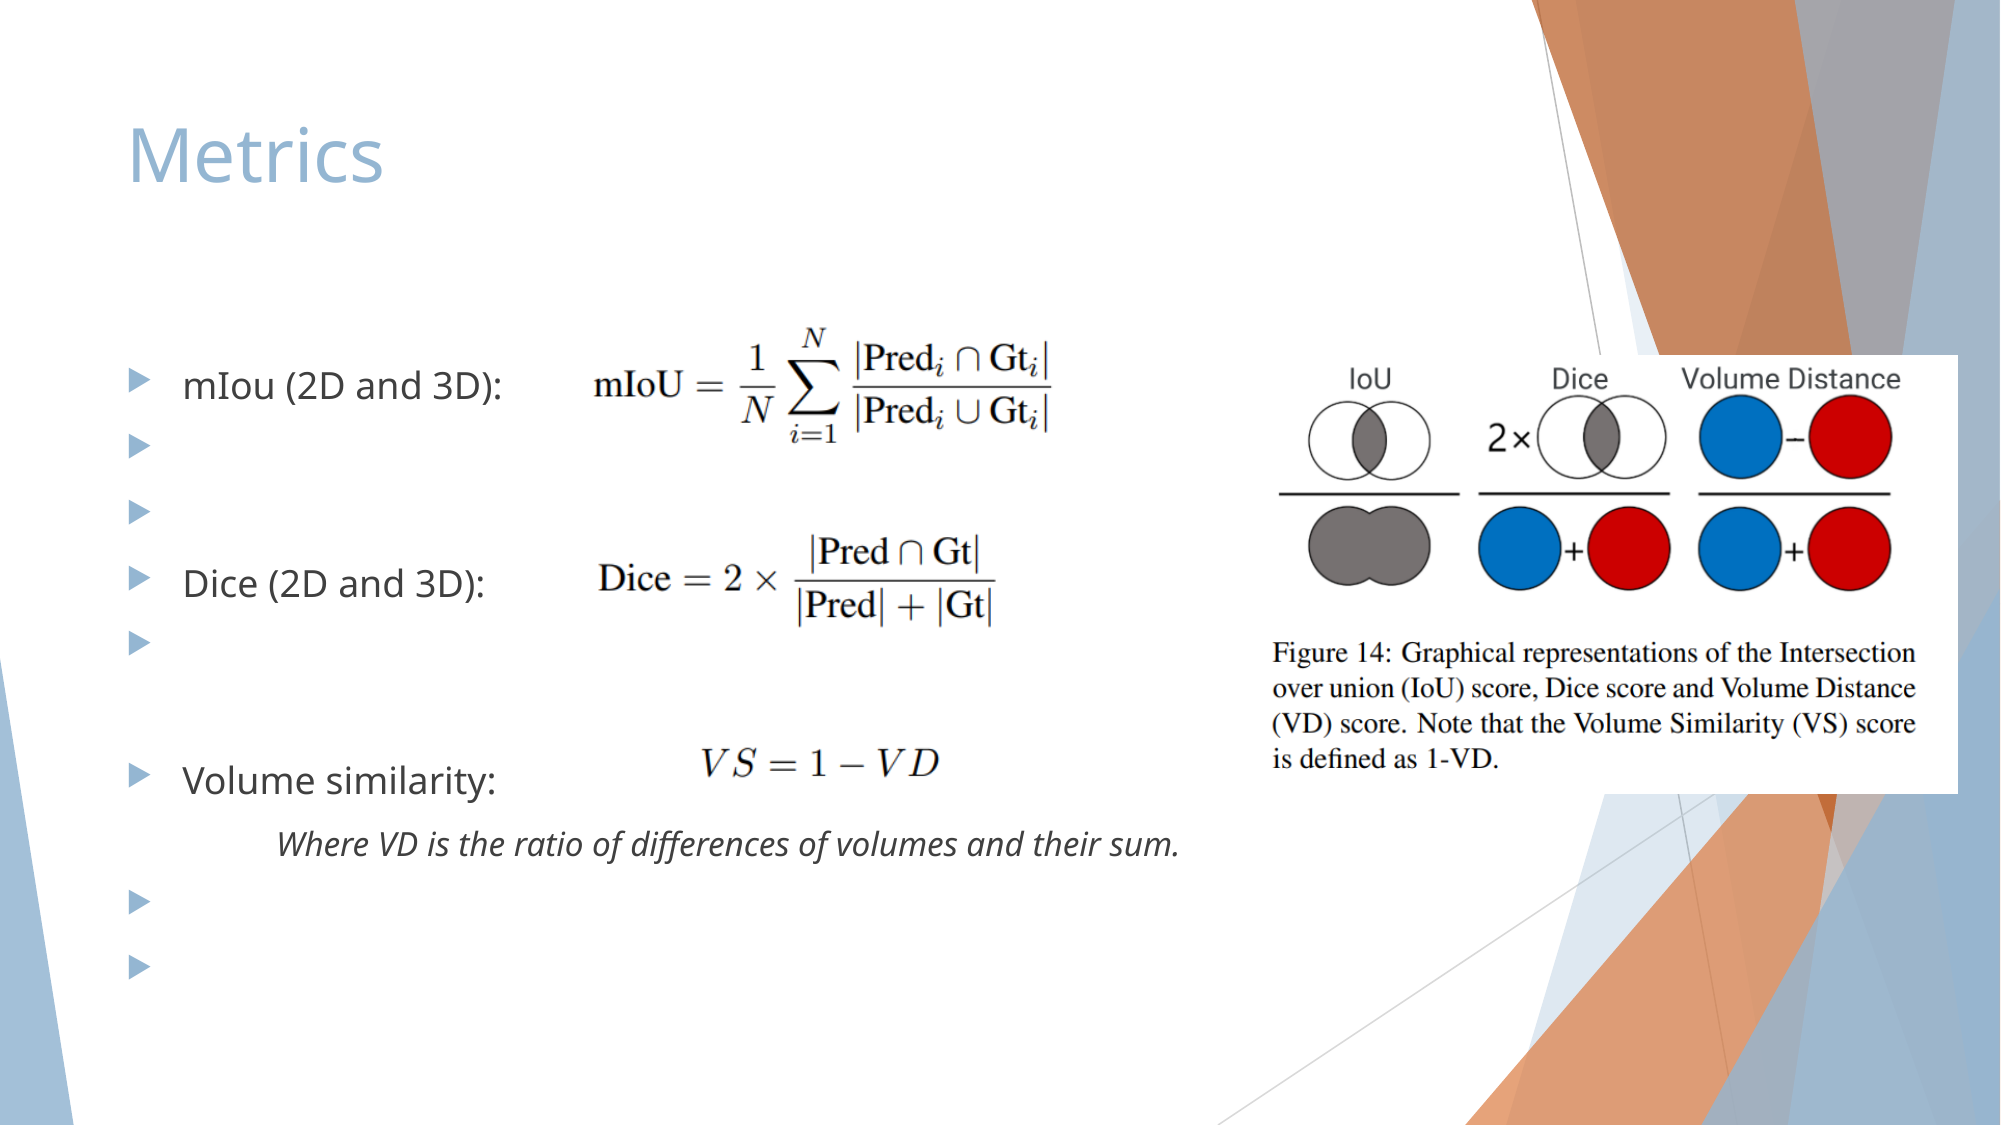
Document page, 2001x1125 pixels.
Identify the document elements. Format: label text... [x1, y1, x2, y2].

picture [1254, 355, 1958, 794]
picture [587, 532, 1001, 635]
list mIou (2D and 3D): Dice (2D and 3D): Volume similarity: Where VD is the ratio of differences of volumes and their sum. [111, 354, 1522, 992]
picture [671, 730, 962, 794]
title Metrics [111, 99, 1522, 317]
picture [568, 305, 1065, 458]
